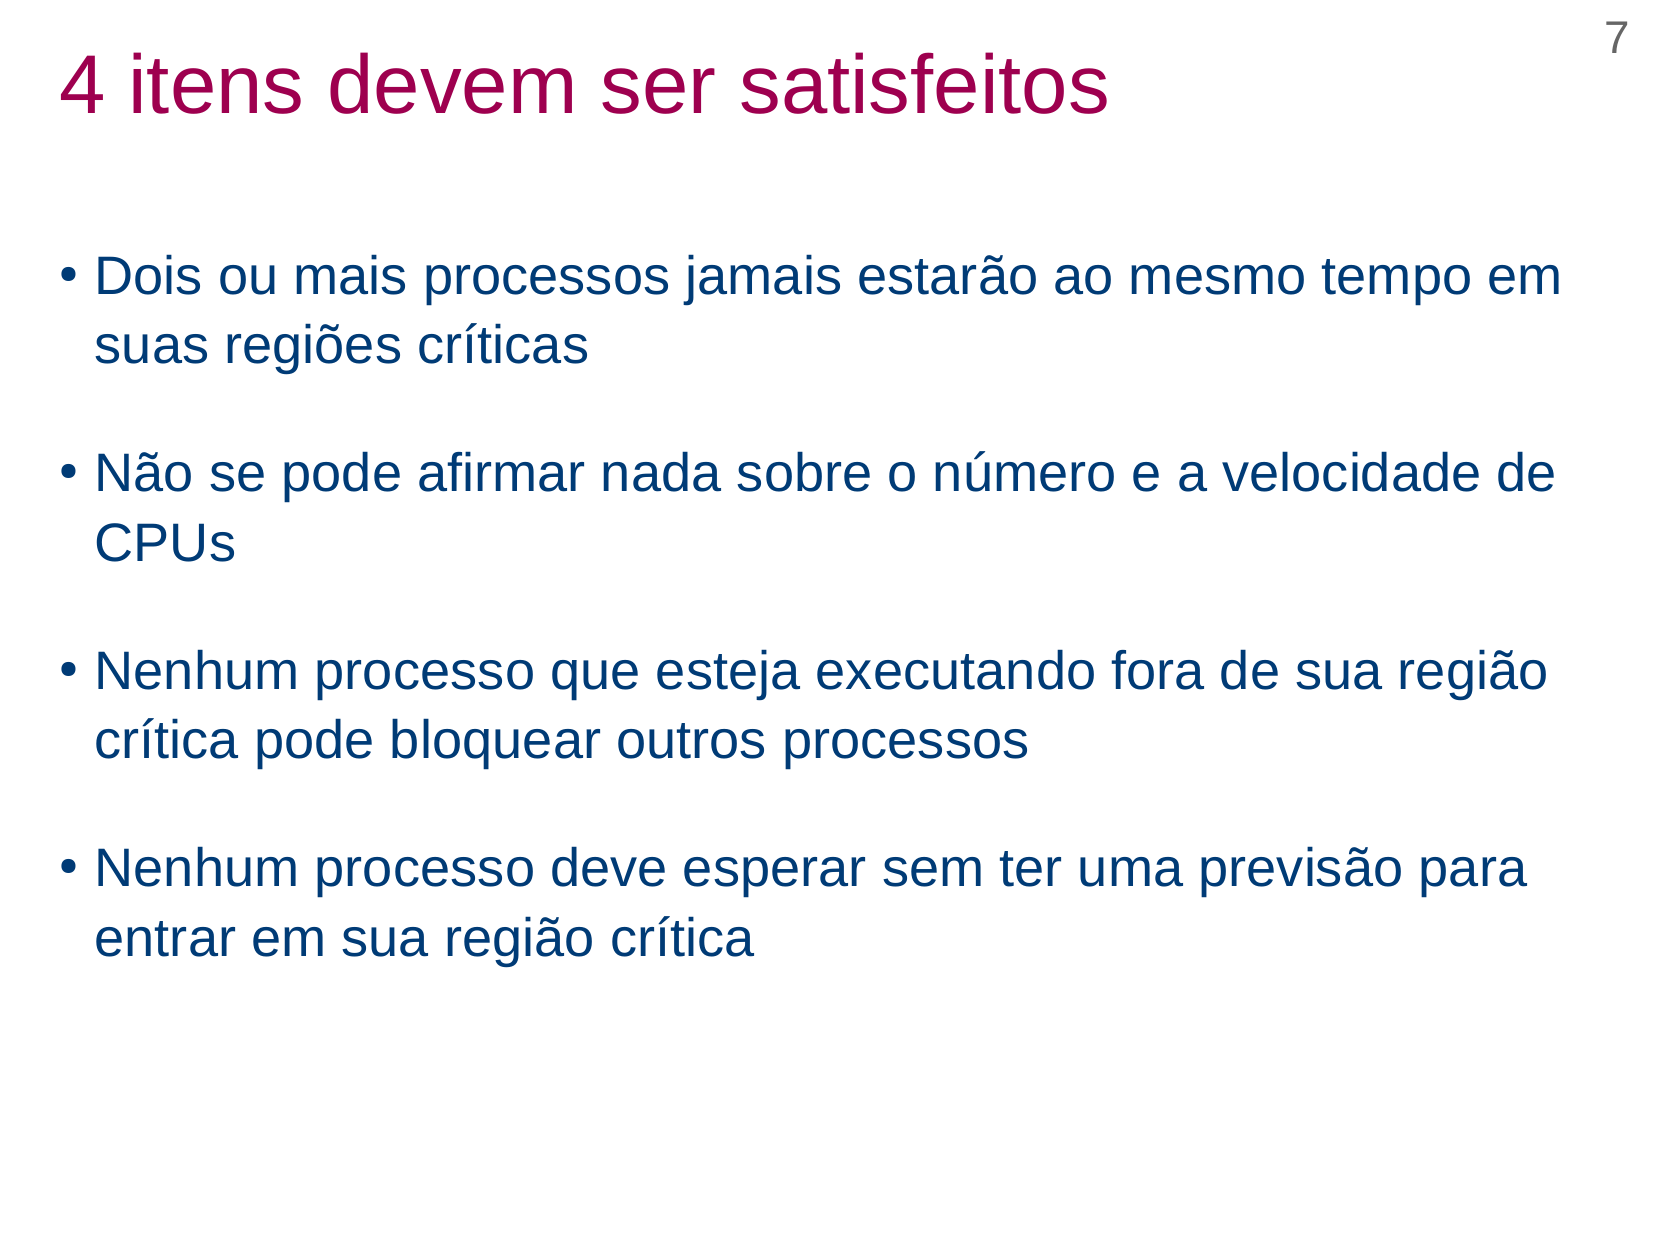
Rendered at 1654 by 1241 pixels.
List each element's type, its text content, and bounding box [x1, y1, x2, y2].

list Dois ou mais processos jamais estarão ao mesmo tempo em suas regiões críticas Não se pode afirmar nada sobre o número e a velocidade de CPUs Nenhum processo que esteja executando fora de sua região crítica pode bloquear outros processos Nenhum processo deve esperar sem ter uma previsão para entrar em sua região crítica [59, 236, 1595, 1211]
title 4 itens devem ser satisfeitos [59, 29, 1595, 148]
